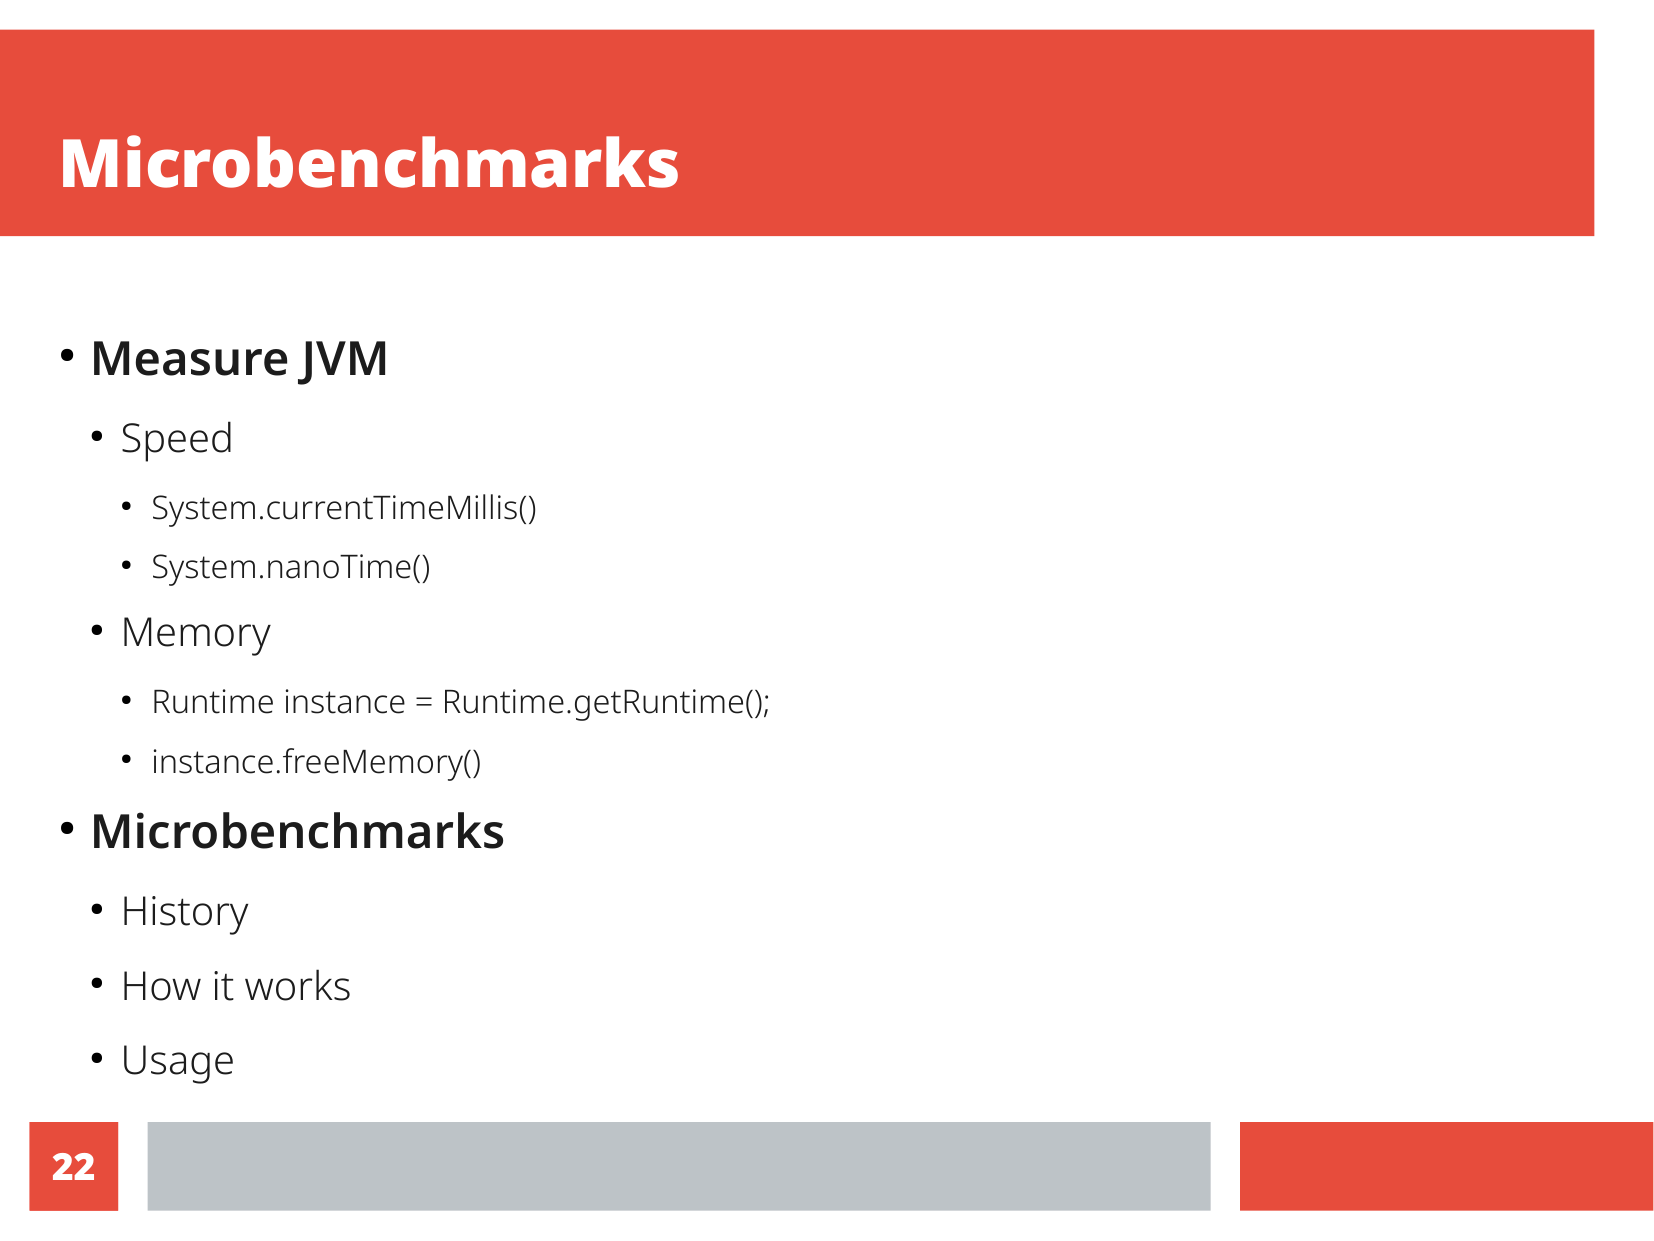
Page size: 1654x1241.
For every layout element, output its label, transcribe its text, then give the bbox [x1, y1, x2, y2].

title Microbenchmarks [59, 59, 1595, 207]
list Measure JVM Speed System.currentTimeMillis() System.nanoTime() Memory Runtime instance = Runtime.getRuntime(); instance.freeMemory() Microbenchmarks History How it works Usage [59, 324, 1565, 1093]
